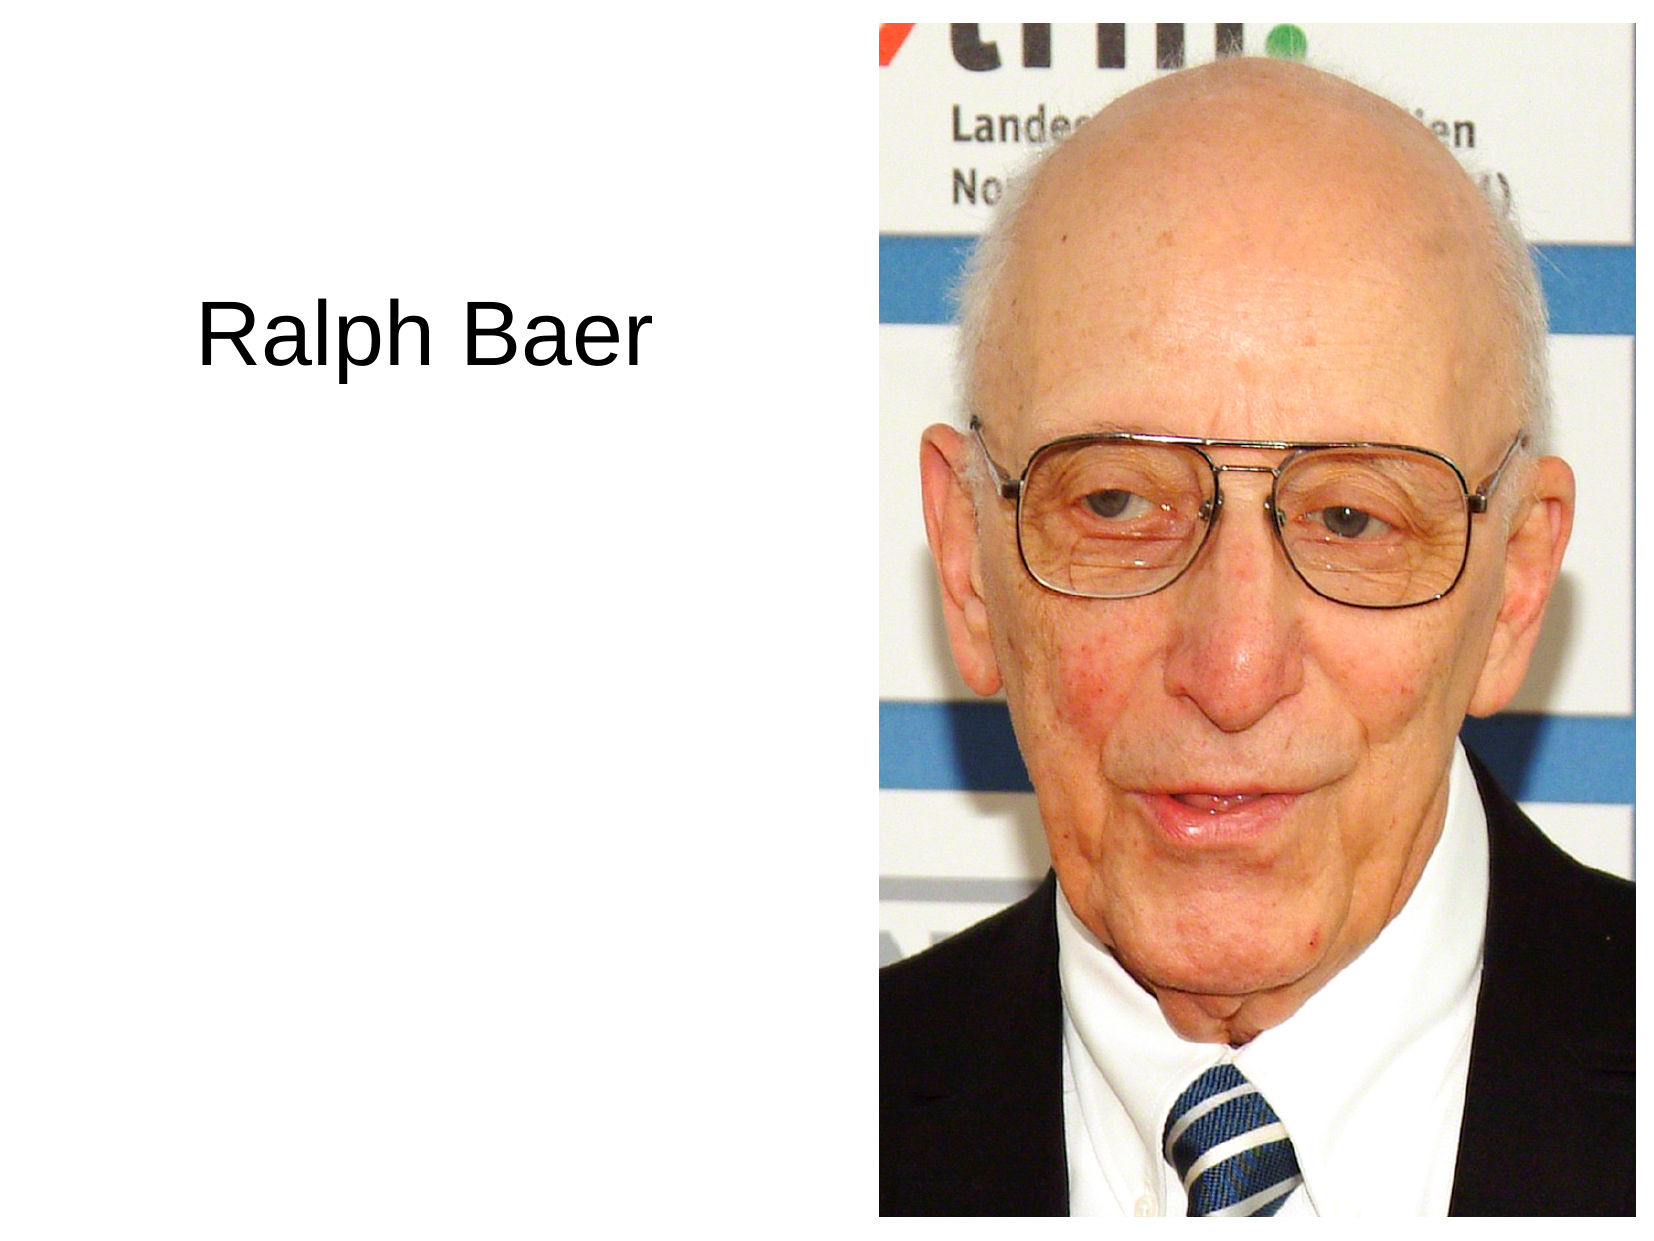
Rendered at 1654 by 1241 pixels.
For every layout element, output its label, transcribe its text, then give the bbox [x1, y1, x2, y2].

picture [879, 23, 1636, 1217]
title Ralph Baer [0, 229, 879, 438]
